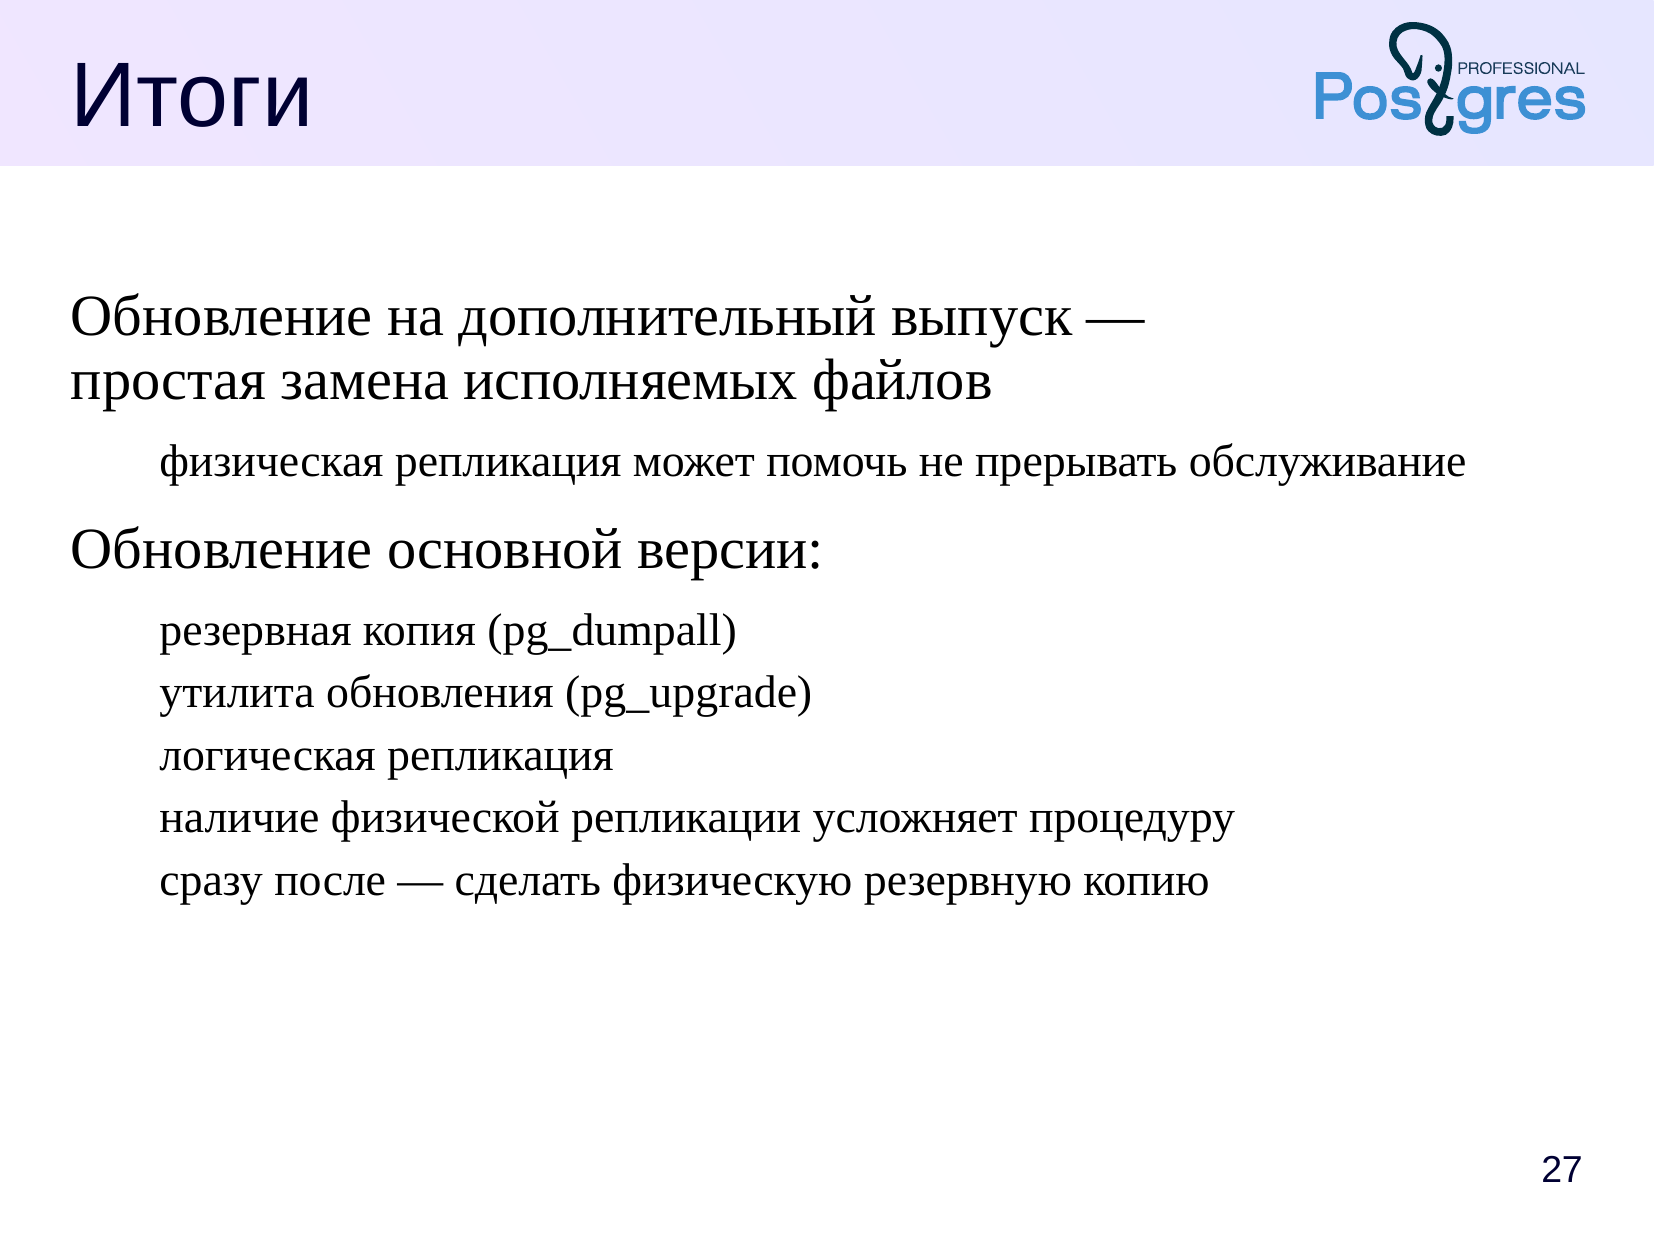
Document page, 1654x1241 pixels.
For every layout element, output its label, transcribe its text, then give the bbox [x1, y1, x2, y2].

list Обновление на дополнительный выпуск — простая замена исполняемых файлов физическая репликация может помочь не прерывать обслуживание Обновление основной версии: резервная копия (pg_dumpall) утилита обновления (pg_upgrade) логическая репликация наличие физической репликации усложняет процедуру сразу после — сделать физическую резервную копию [70, 283, 1583, 1134]
title Итоги [70, 43, 1241, 147]
